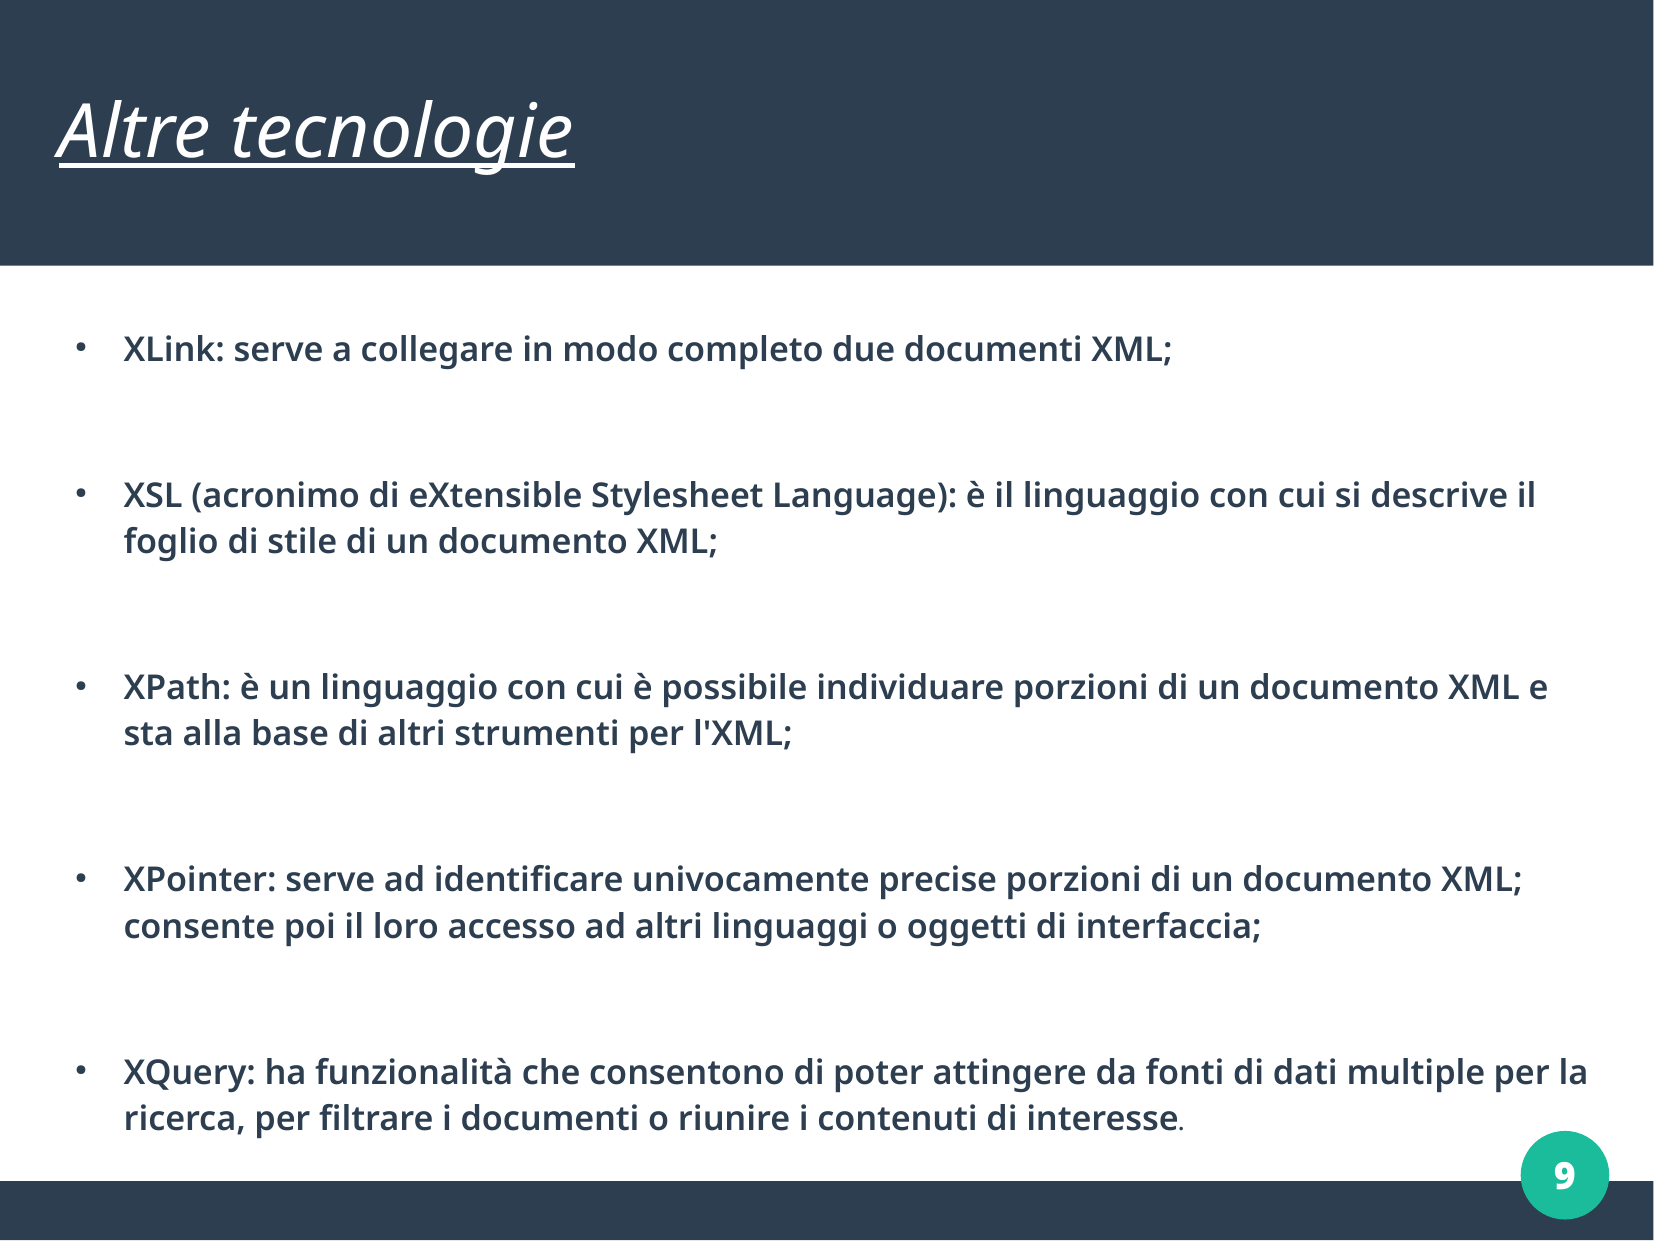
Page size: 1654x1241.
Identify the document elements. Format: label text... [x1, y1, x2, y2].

title Altre tecnologie [59, 49, 1595, 207]
list XLink: serve a collegare in modo completo due documenti XML; XSL (acronimo di eXtensible Stylesheet Language): è il linguaggio con cui si descrive il foglio di stile di un documento XML; XPath: è un linguaggio con cui è possibile individuare porzioni di un documento XML e sta alla base di altri strumenti per l'XML; XPointer: serve ad identificare univocamente precise porzioni di un documento XML; consente poi il loro accesso ad altri linguaggi o oggetti di interfaccia; XQuery: ha funzionalità che consentono di poter attingere da fonti di dati multiple per la ricerca, per filtrare i documenti o riunire i contenuti di interesse. [59, 324, 1595, 1152]
